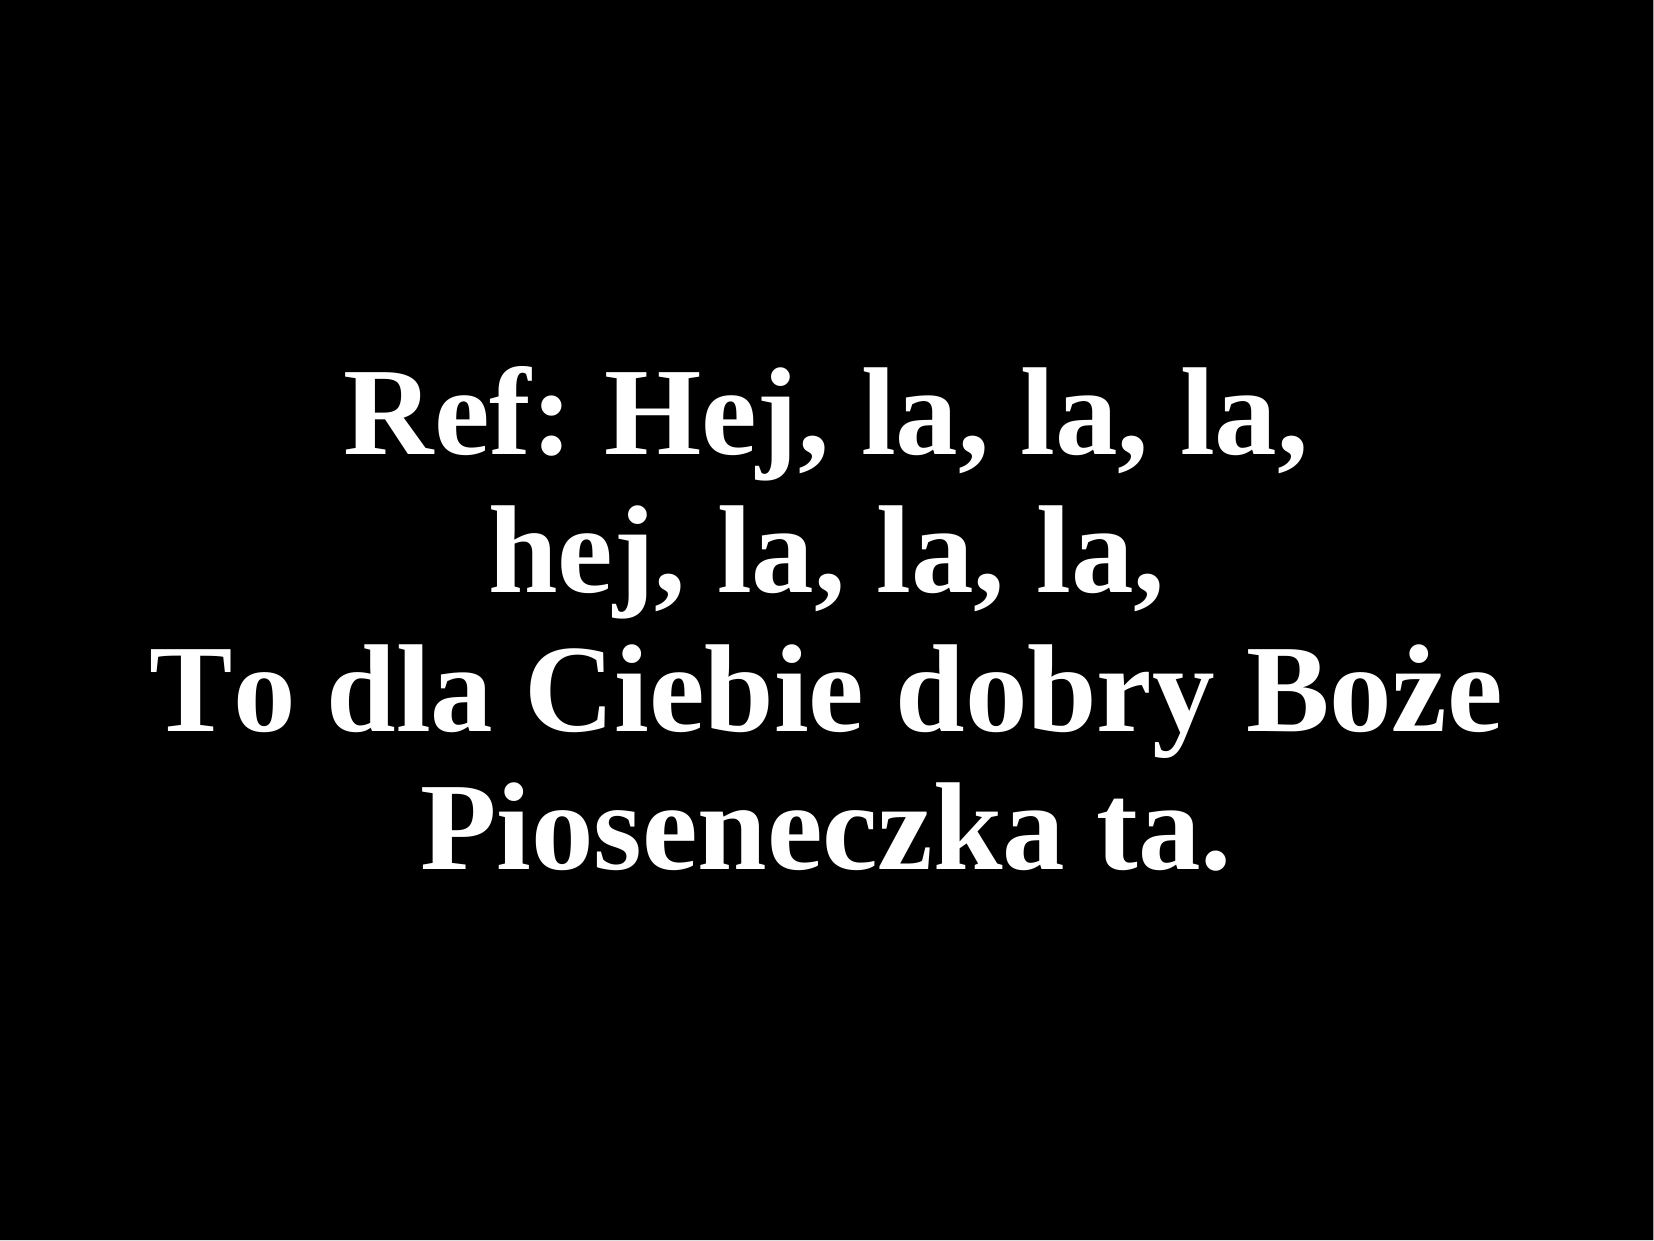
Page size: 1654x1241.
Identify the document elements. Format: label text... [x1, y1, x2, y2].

title Ref: Hej, la, la, la, hej, la, la, la, To dla Ciebie dobry Boże Pioseneczka ta. [0, 0, 1654, 1241]
